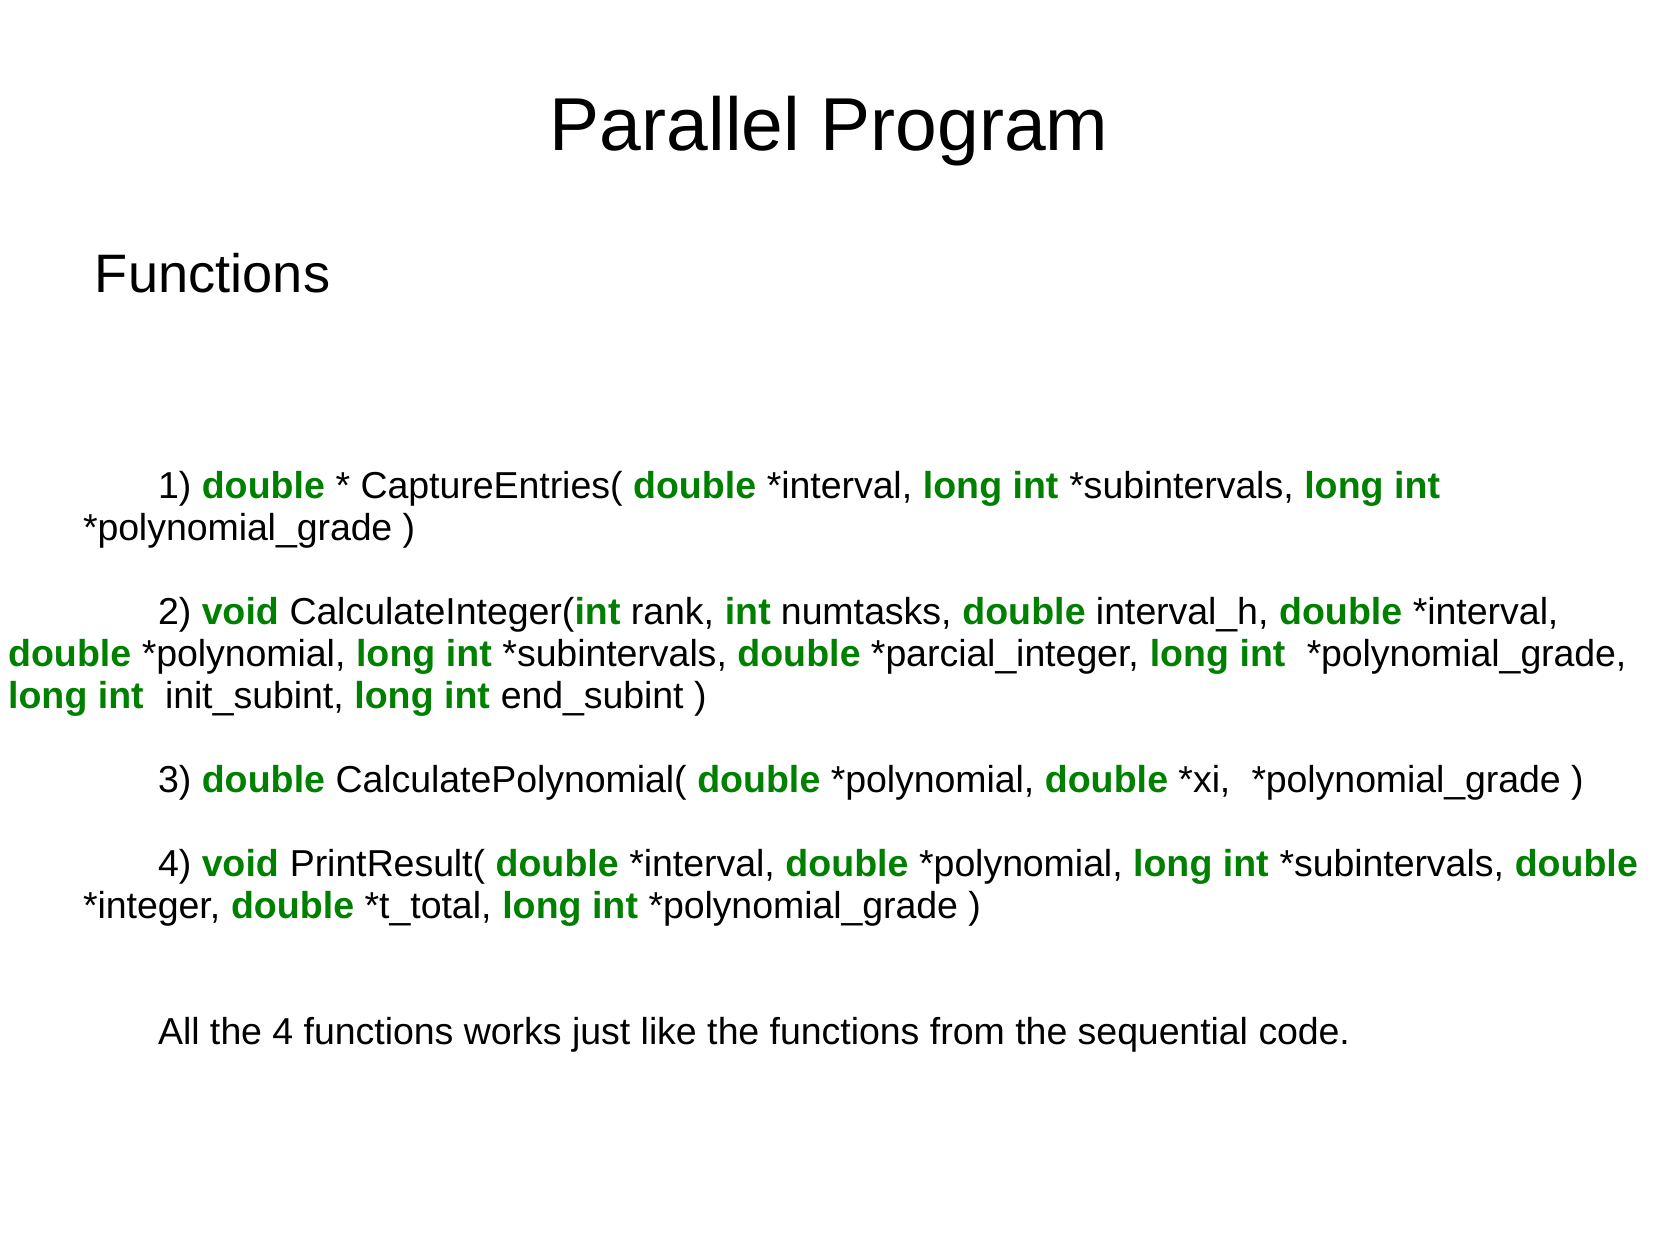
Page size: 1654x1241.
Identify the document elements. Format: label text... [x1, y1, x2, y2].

text_box Parallel Program [4, 75, 1654, 174]
text_box Functions [4, 216, 1654, 316]
text_box 1) double * CaptureEntries( double *interval, long int *subintervals, long int *polynomial_grade ) 2) void CalculateInteger(int rank, int numtasks, double interval_h, double *interval, double *polynomial, long int *subintervals, double *parcial_integer, long int *polynomial_grade, long int init_subint, long int end_subint ) 3) double CalculatePolynomial( double *polynomial, double *xi, *polynomial_grade ) 4) void PrintResult( double *interval, double *polynomial, long int *subintervals, double *integer, double *t_total, long int *polynomial_grade ) All the 4 functions works just like the functions from the sequential code. [0, 415, 1654, 1164]
